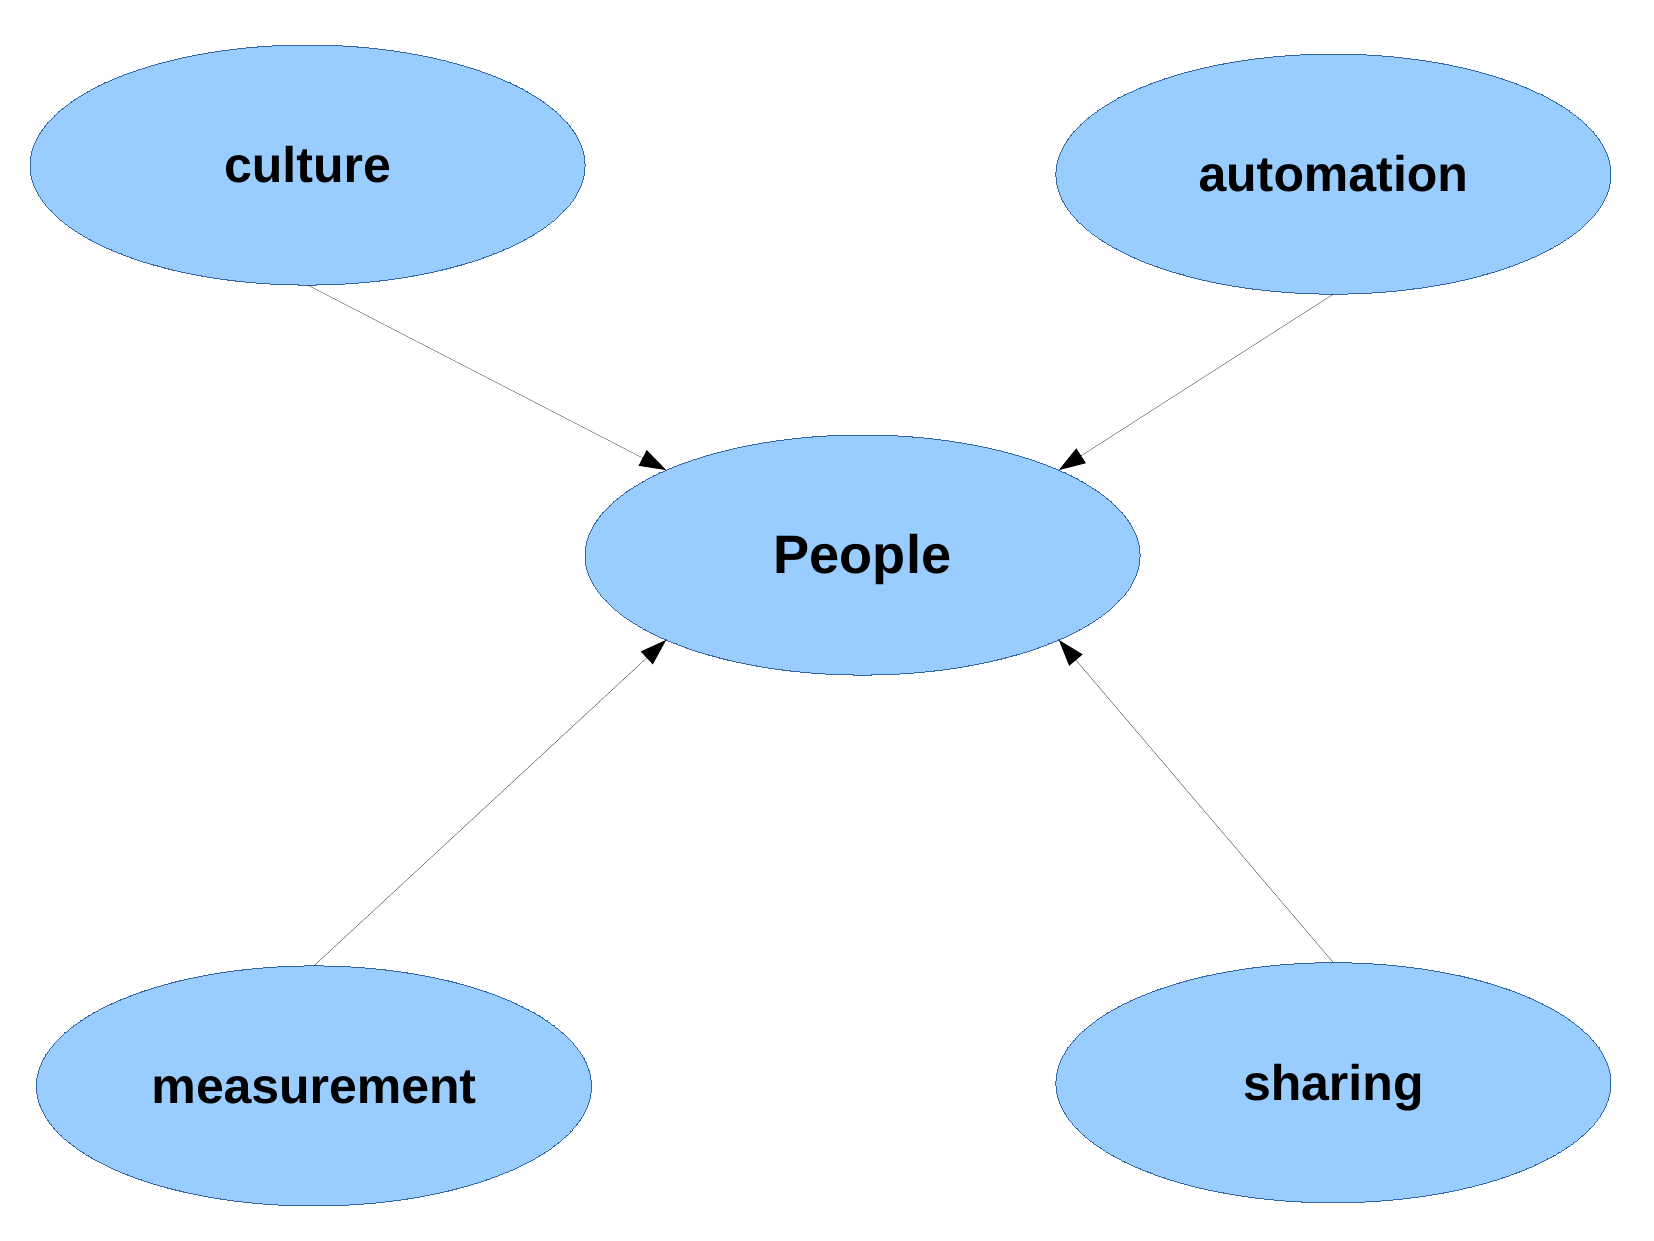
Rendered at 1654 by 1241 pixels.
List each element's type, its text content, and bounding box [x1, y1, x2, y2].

text_box People [758, 517, 967, 593]
text_box [585, 435, 1141, 676]
text_box culture [30, 45, 586, 286]
text_box sharing [1228, 1047, 1439, 1119]
text_box [1055, 962, 1611, 1203]
text_box automation [1183, 138, 1483, 210]
text_box [36, 965, 592, 1206]
text_box measurement [136, 1050, 492, 1122]
text_box [1055, 54, 1611, 295]
